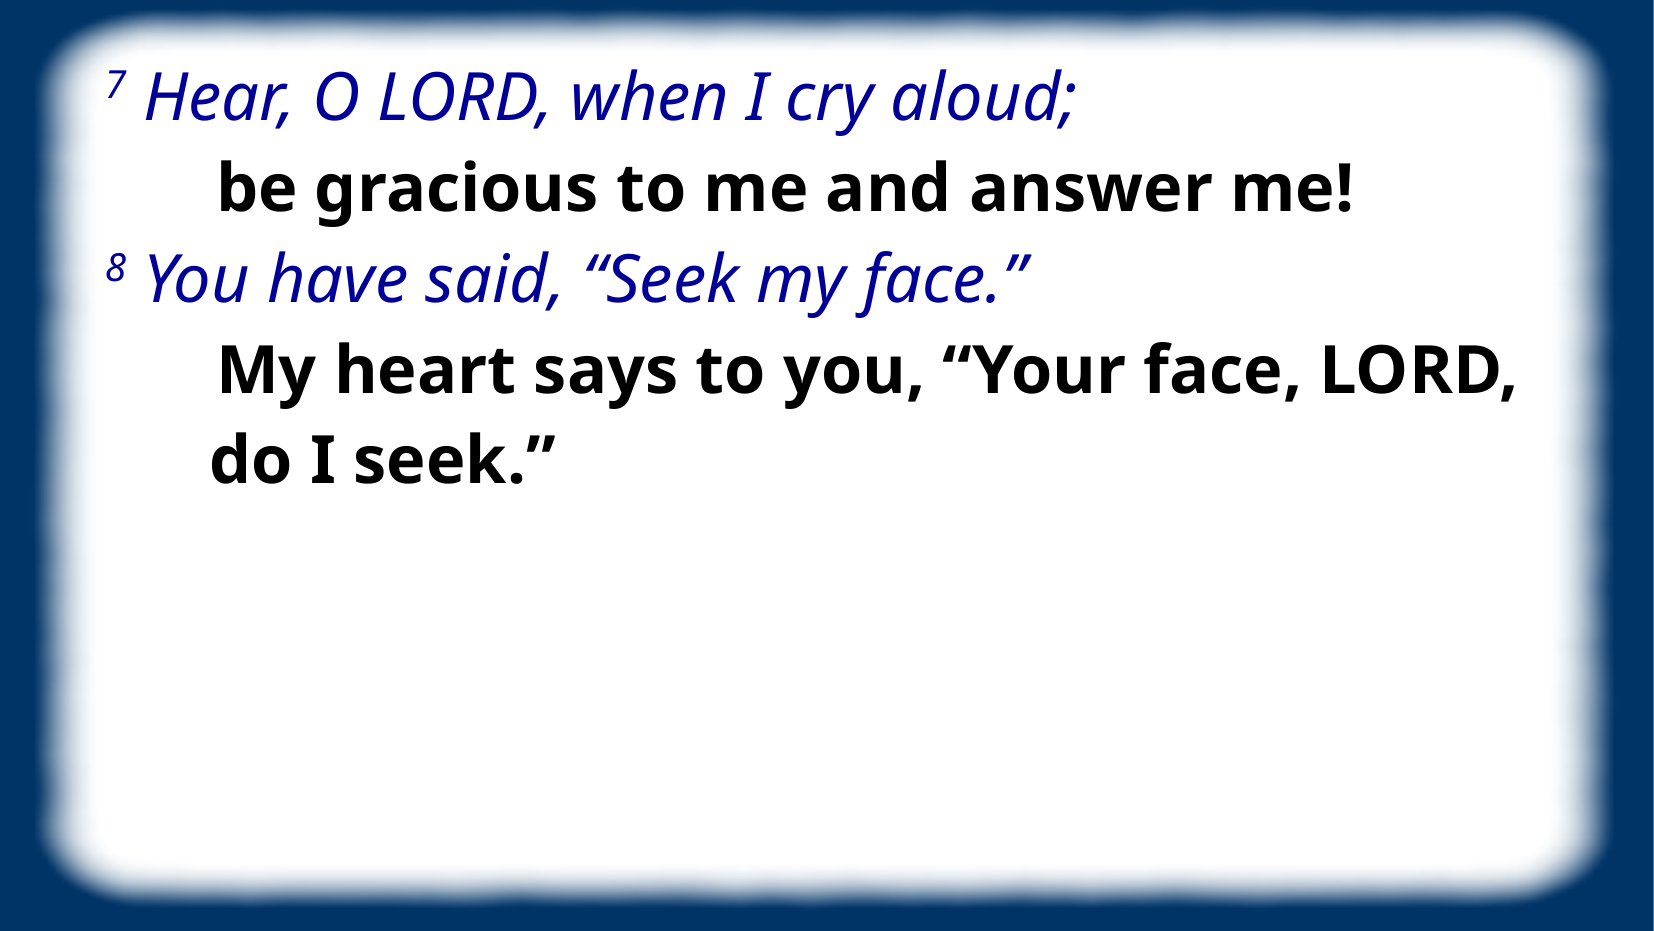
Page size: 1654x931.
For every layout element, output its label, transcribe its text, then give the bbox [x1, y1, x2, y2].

text_box 7 Hear, O LORD, when I cry aloud; be gracious to me and answer me! 8 You have said, “Seek my face.” My heart says to you, “Your face, LORD, do I seek.” [90, 42, 1546, 501]
picture [0, 0, 1654, 931]
